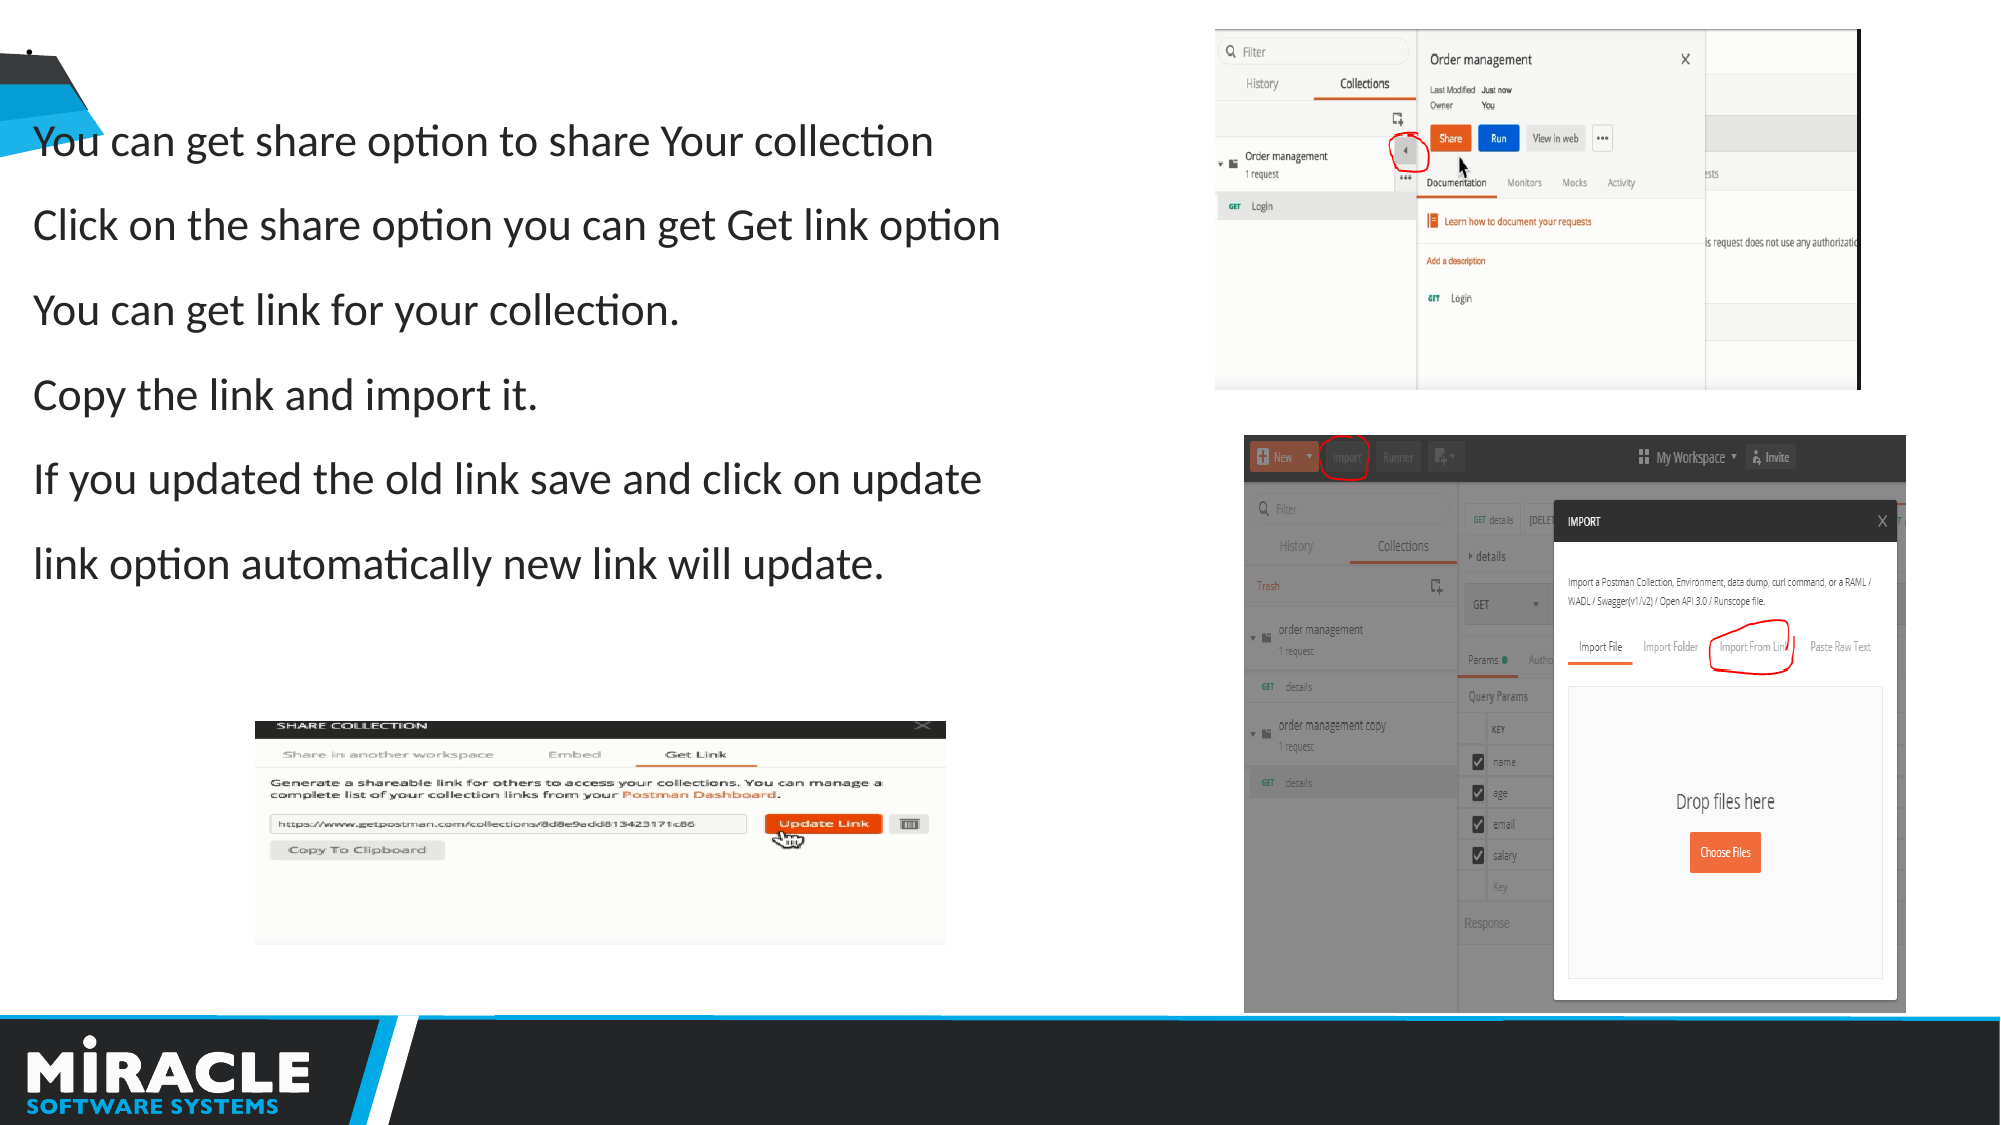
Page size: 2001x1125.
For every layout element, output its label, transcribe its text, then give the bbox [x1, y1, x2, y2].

picture [1244, 434, 1906, 1013]
picture [1215, 29, 1861, 390]
text_box You can get share option to share Your collection Click on the share option you can get Get link option You can get link for your collection. Copy the link and import it. If you updated the old link save and click on update link option automatically new link will update. [11, 18, 1216, 165]
picture [255, 721, 946, 946]
